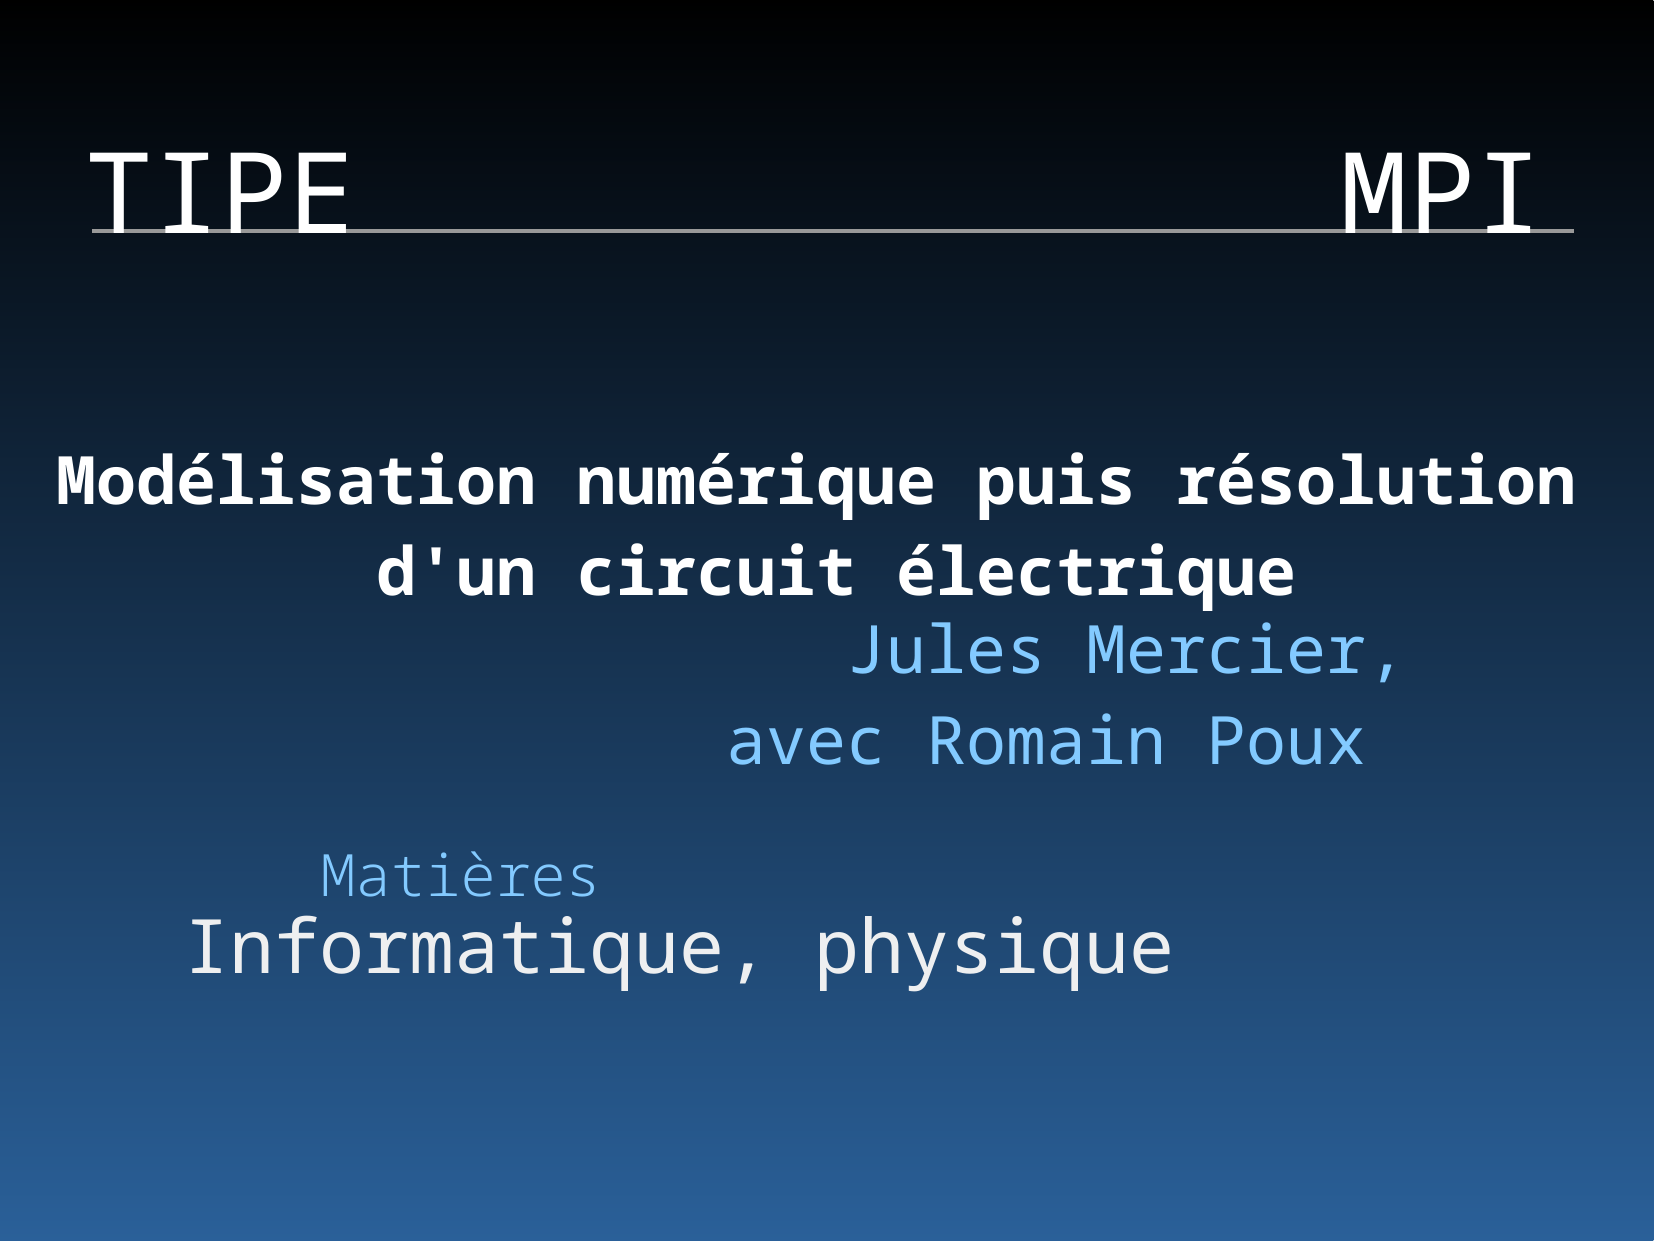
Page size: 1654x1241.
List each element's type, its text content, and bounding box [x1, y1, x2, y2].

text_box Matières [305, 826, 681, 937]
text_box TIPE MPI [70, 106, 1577, 253]
subtitle Jules Mercier, avec Romain Poux [101, 680, 1447, 798]
text_box Informatique, physique [170, 885, 1193, 1022]
text_box Modélisation numérique puis résolution d'un circuit électrique [37, 426, 1635, 680]
